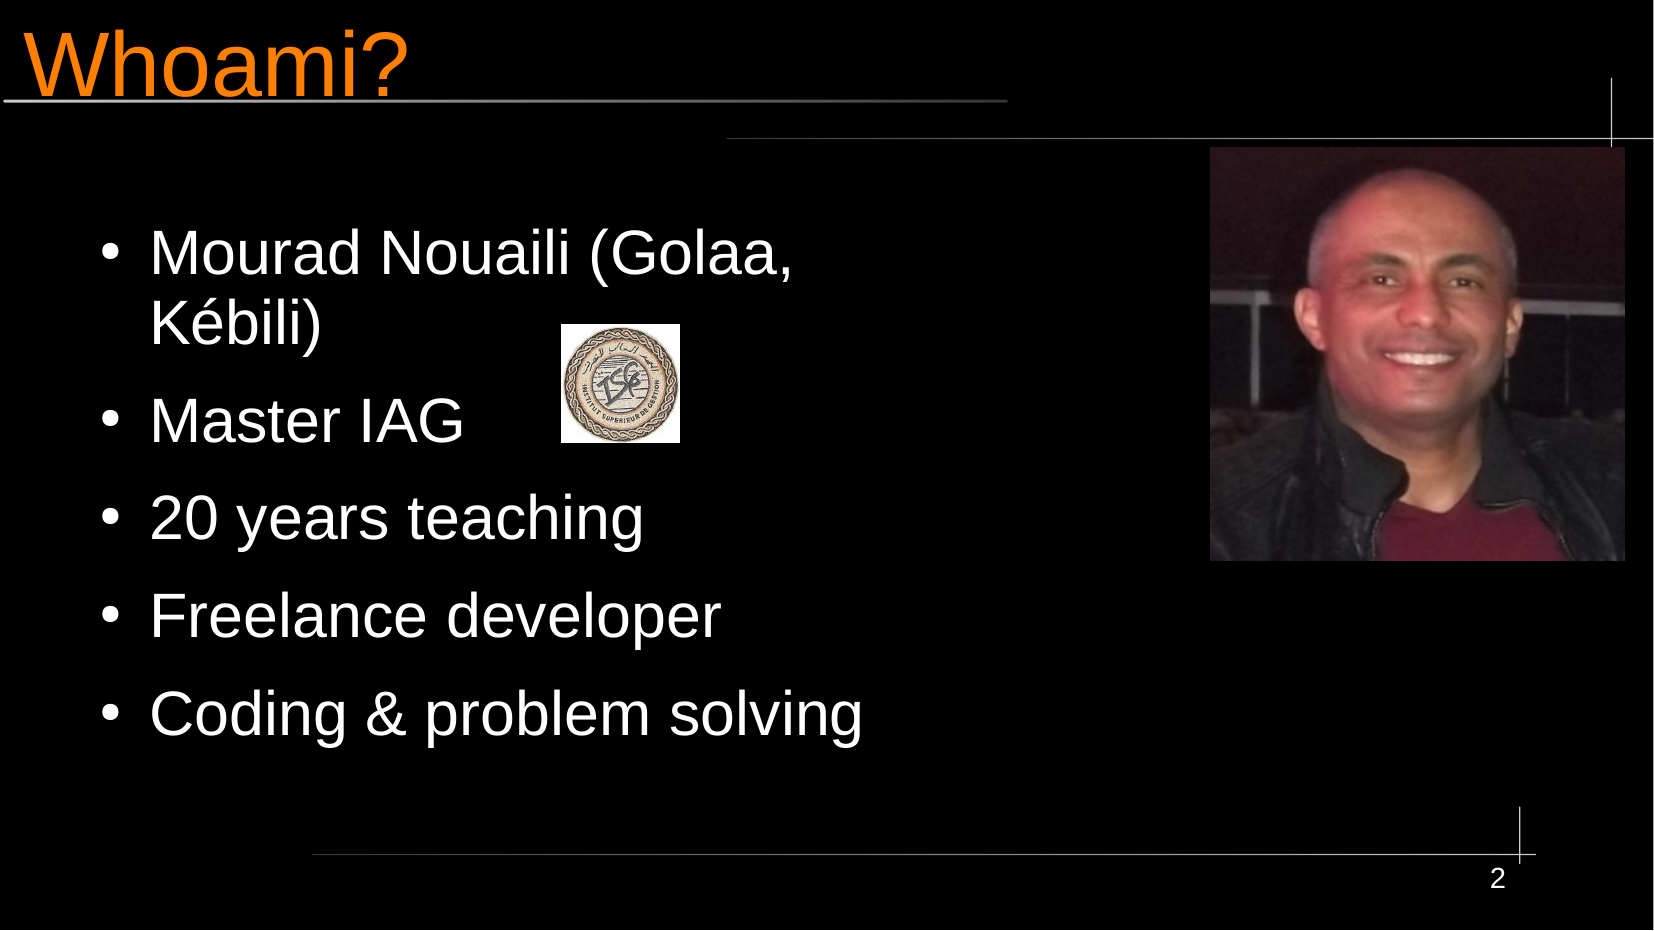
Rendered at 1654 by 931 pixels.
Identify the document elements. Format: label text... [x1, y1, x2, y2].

picture [1210, 147, 1625, 562]
list Mourad Nouaili (Golaa, Kébili) Master IAG 20 years teaching Freelance developer Coding & problem solving [82, 217, 886, 758]
picture [561, 324, 680, 443]
title Whoami? [23, 11, 1589, 119]
